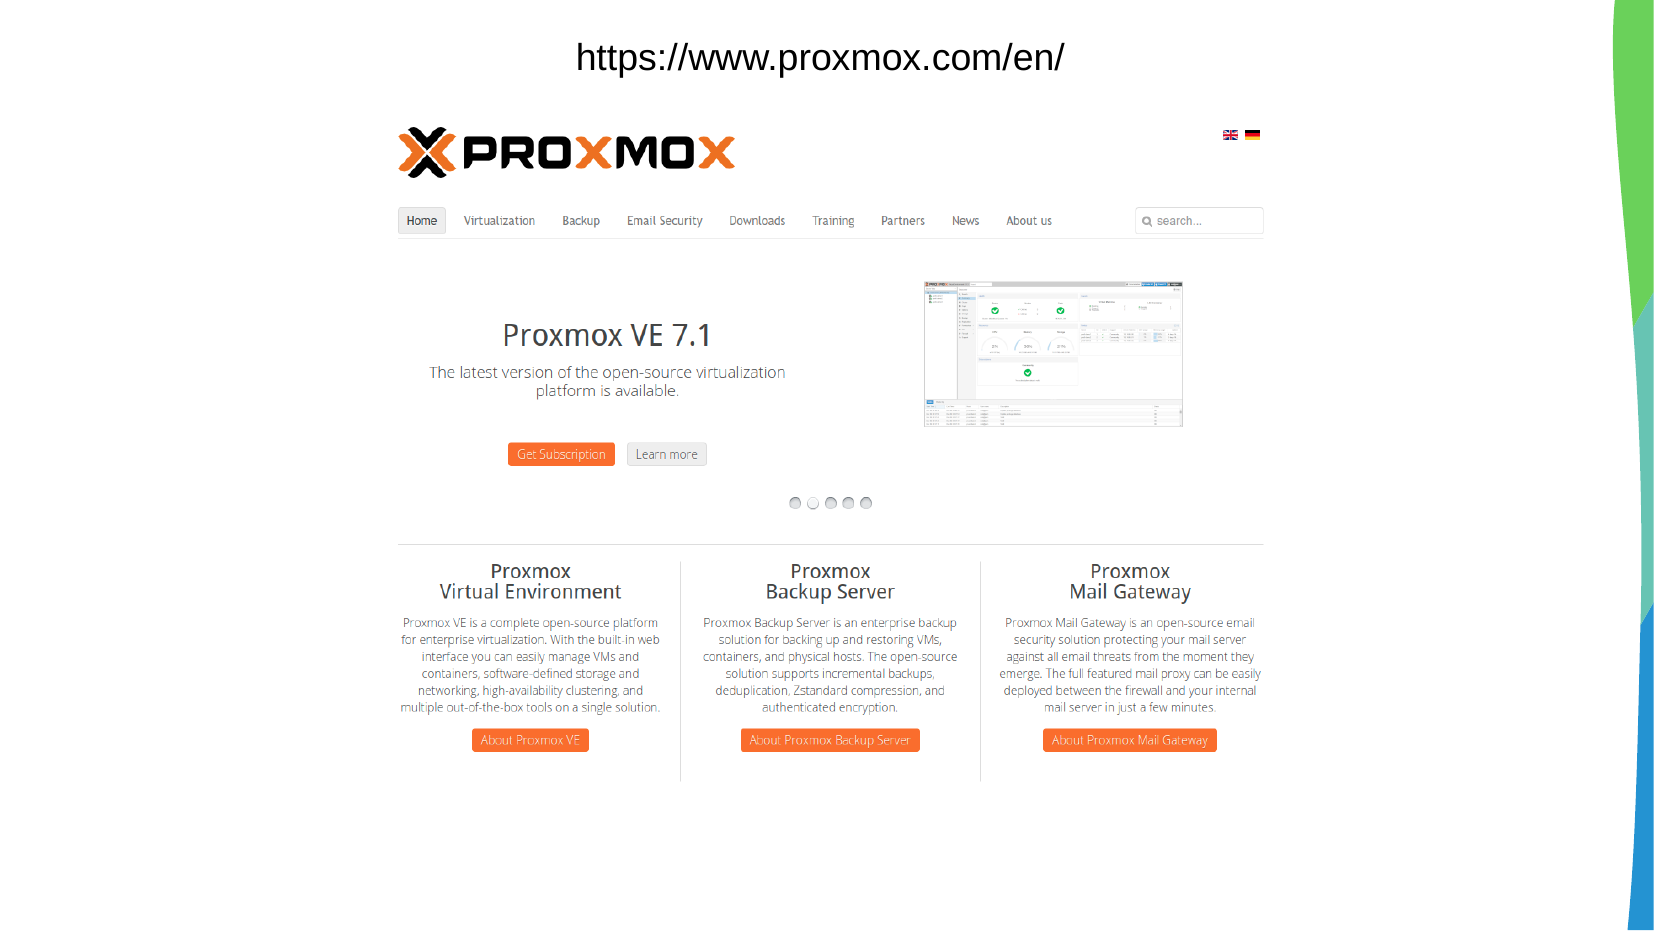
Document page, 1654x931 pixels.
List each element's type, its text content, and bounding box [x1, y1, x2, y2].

picture [352, 104, 1301, 798]
text_box https://www.proxmox.com/en/ [561, 29, 1093, 87]
